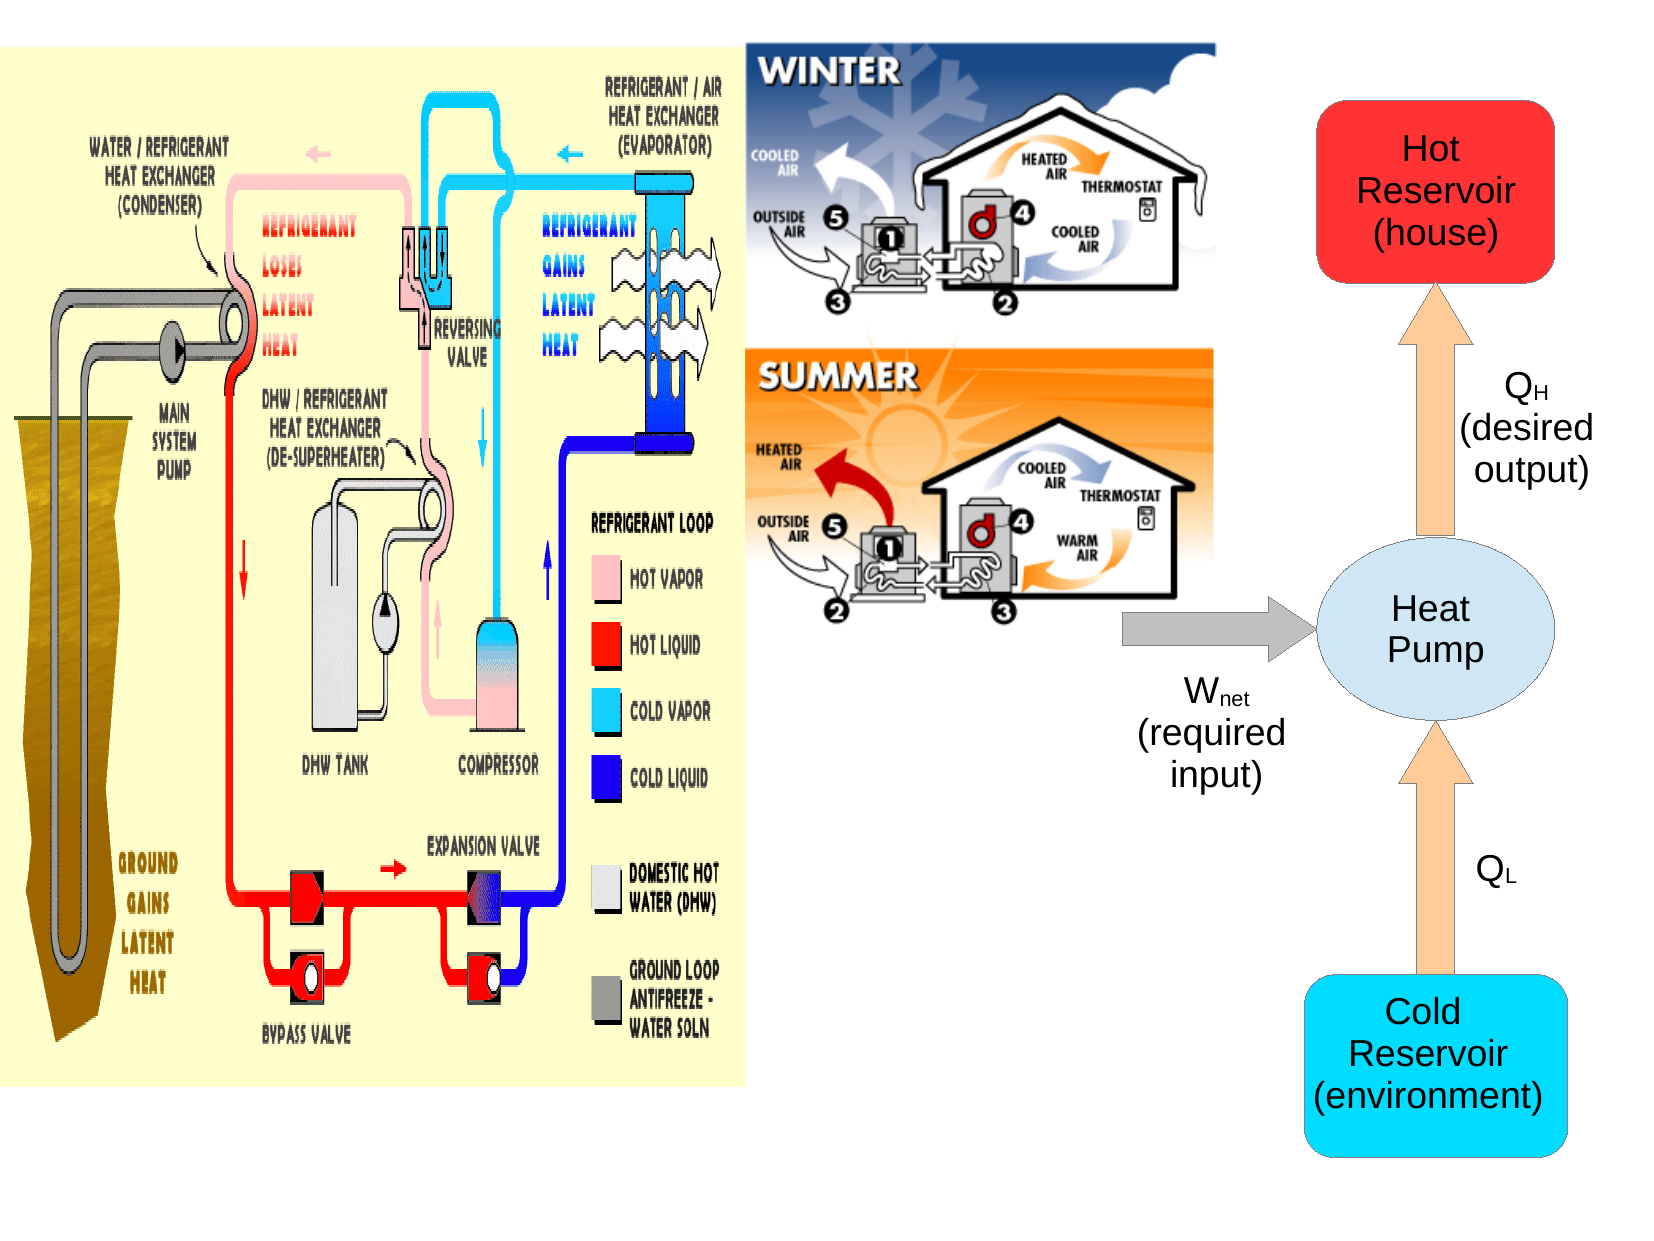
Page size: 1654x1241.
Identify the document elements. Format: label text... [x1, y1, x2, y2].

text_box [1122, 596, 1317, 662]
text_box Hot Reservoir (house) [1341, 119, 1543, 276]
text_box Cold Reservoir (environment) [1298, 983, 1575, 1139]
text_box QL [1460, 839, 1537, 917]
picture [0, 41, 1217, 1087]
text_box Heat Pump [1316, 537, 1555, 721]
text_box [1316, 100, 1555, 536]
text_box [1314, 720, 1559, 983]
text_box Wnet (required input) [1122, 662, 1324, 832]
text_box QH (desired output) [1444, 356, 1631, 526]
text_box [1306, 1139, 1566, 1158]
